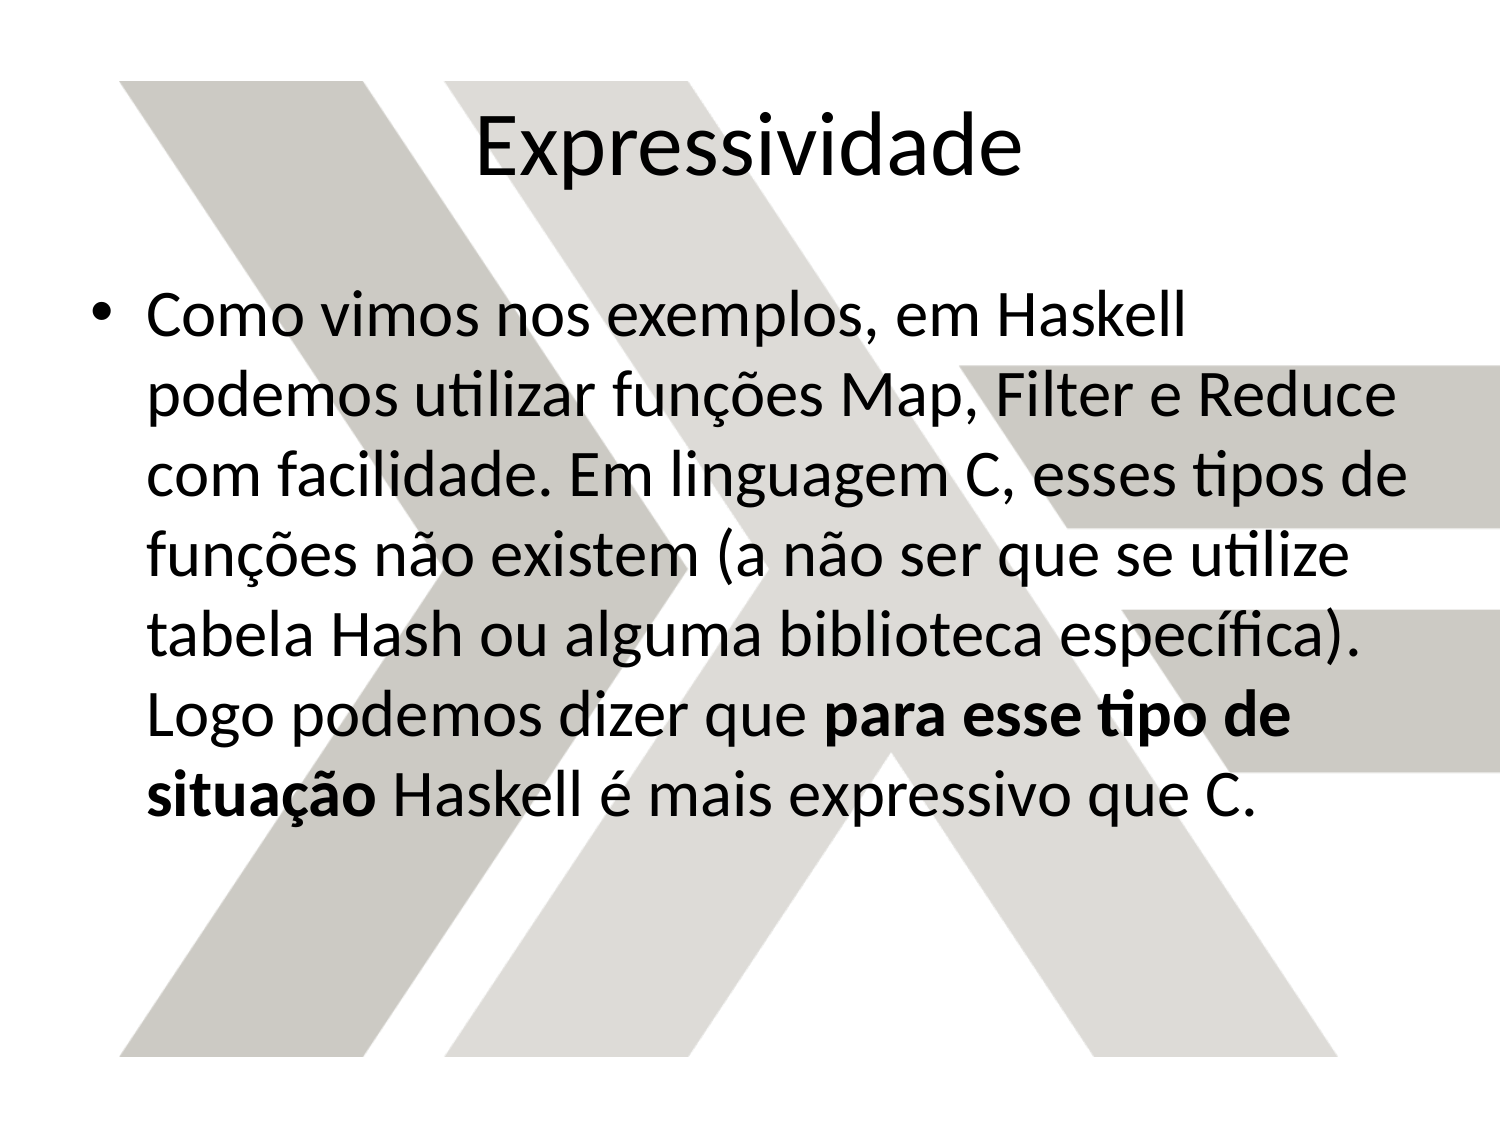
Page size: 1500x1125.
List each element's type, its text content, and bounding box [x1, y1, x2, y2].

title Expressividade [75, 45, 1425, 233]
picture [119, 81, 1500, 1057]
list Como vimos nos exemplos, em Haskell podemos utilizar funções Map, Filter e Reduce com facilidade. Em linguagem C, esses tipos de funções não existem (a não ser que se utilize tabela Hash ou alguma biblioteca específica). Logo podemos dizer que para esse tipo de situação Haskell é mais expressivo que C. [75, 262, 1425, 1005]
